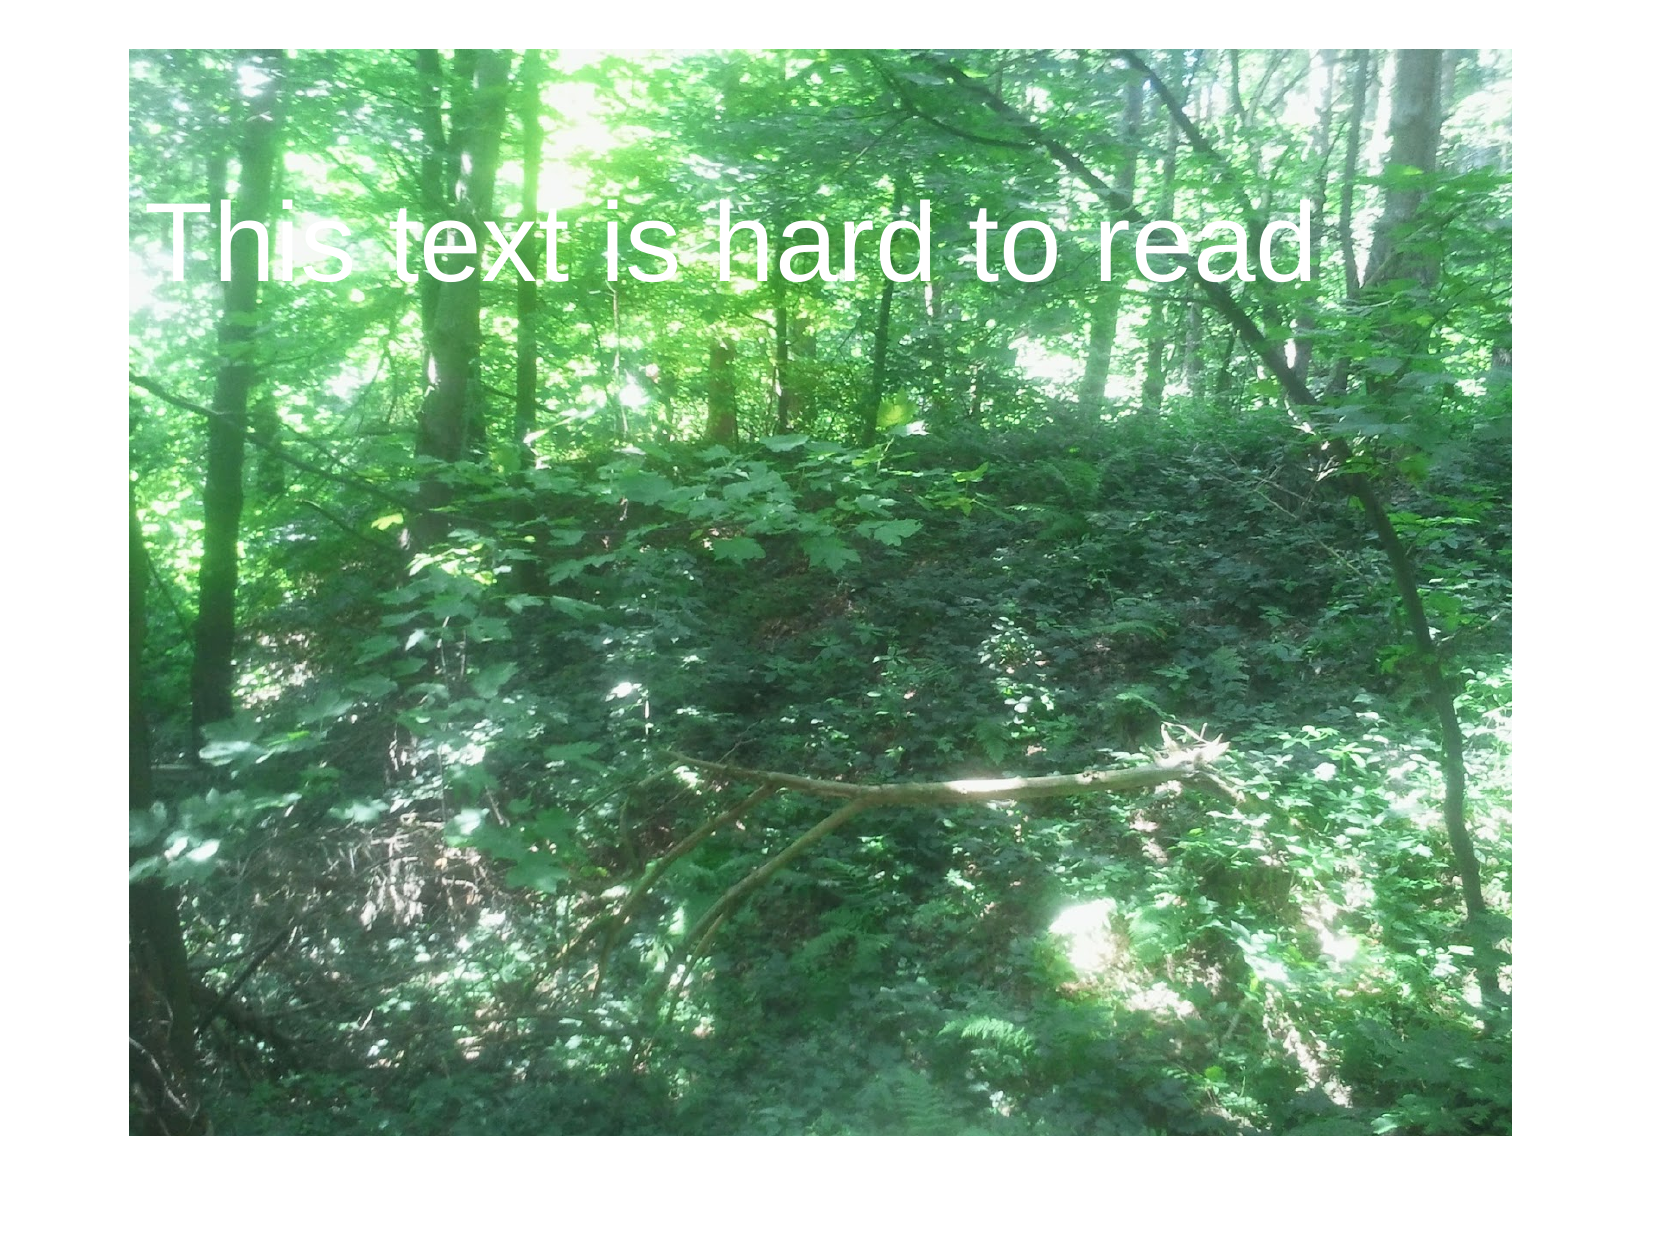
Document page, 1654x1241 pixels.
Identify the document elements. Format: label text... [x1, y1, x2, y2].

picture [129, 49, 1512, 1137]
title This text is hard to read [129, 177, 1335, 308]
